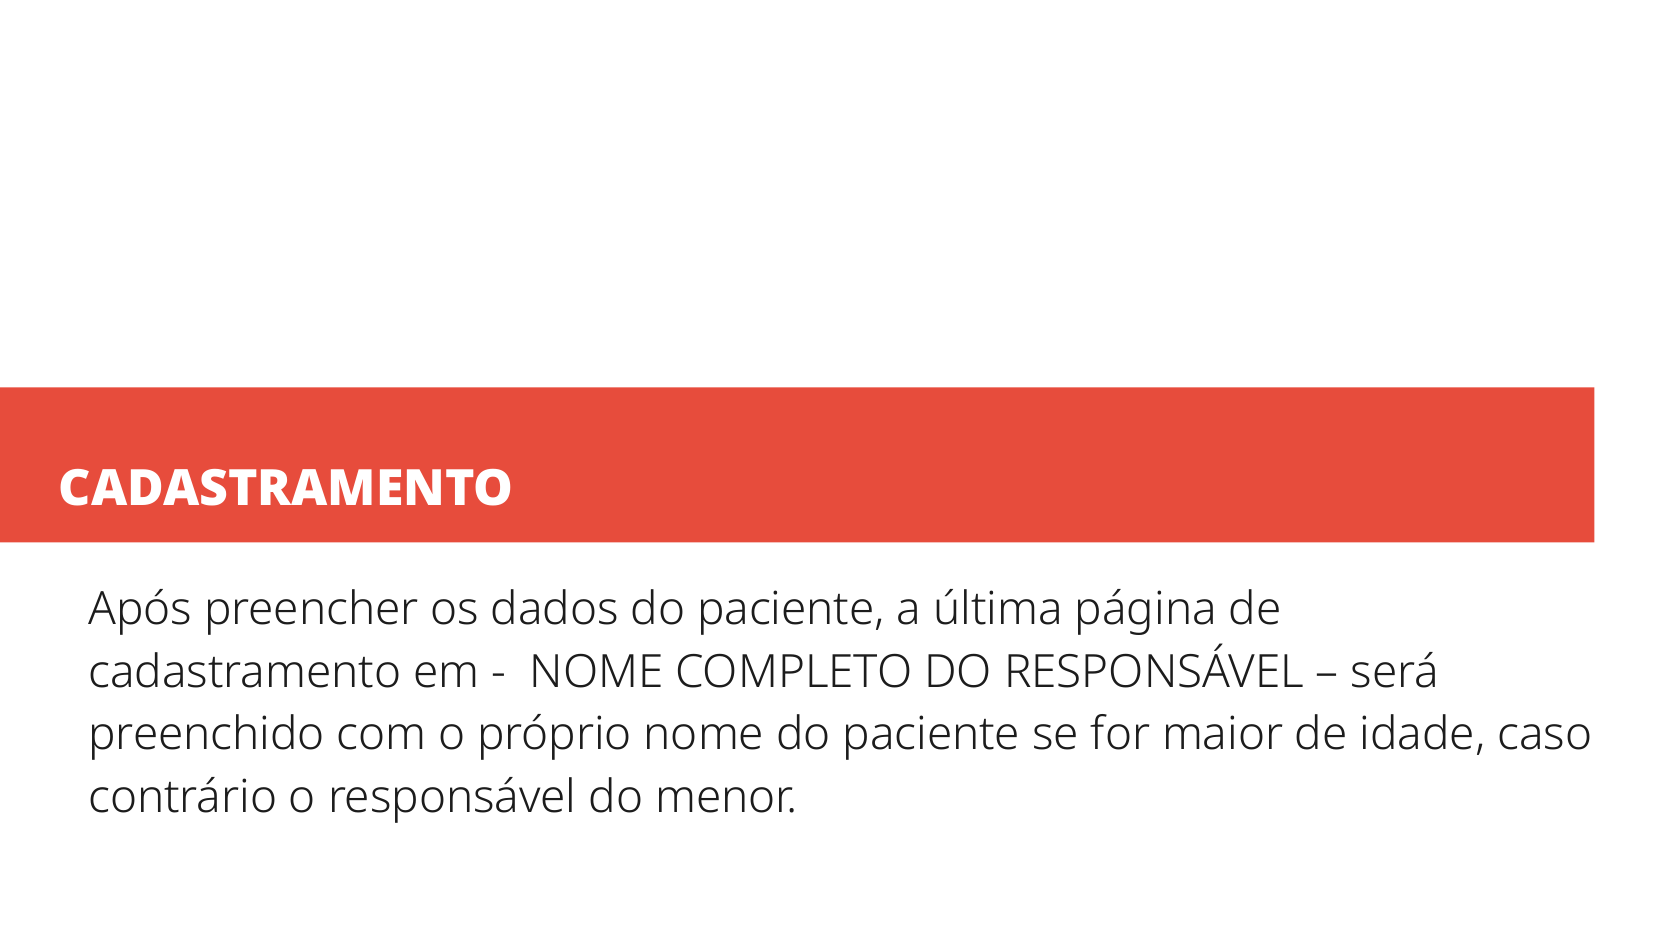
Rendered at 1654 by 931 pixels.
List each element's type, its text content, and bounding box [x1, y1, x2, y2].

title CADASTRAMENTO [59, 409, 1595, 521]
subtitle Após preencher os dados do paciente, a última página de cadastramento em - NOME COMPLETO DO RESPONSÁVEL – será preenchido com o próprio nome do paciente se for maior de idade, caso contrário o responsável do menor. [88, 575, 1595, 886]
